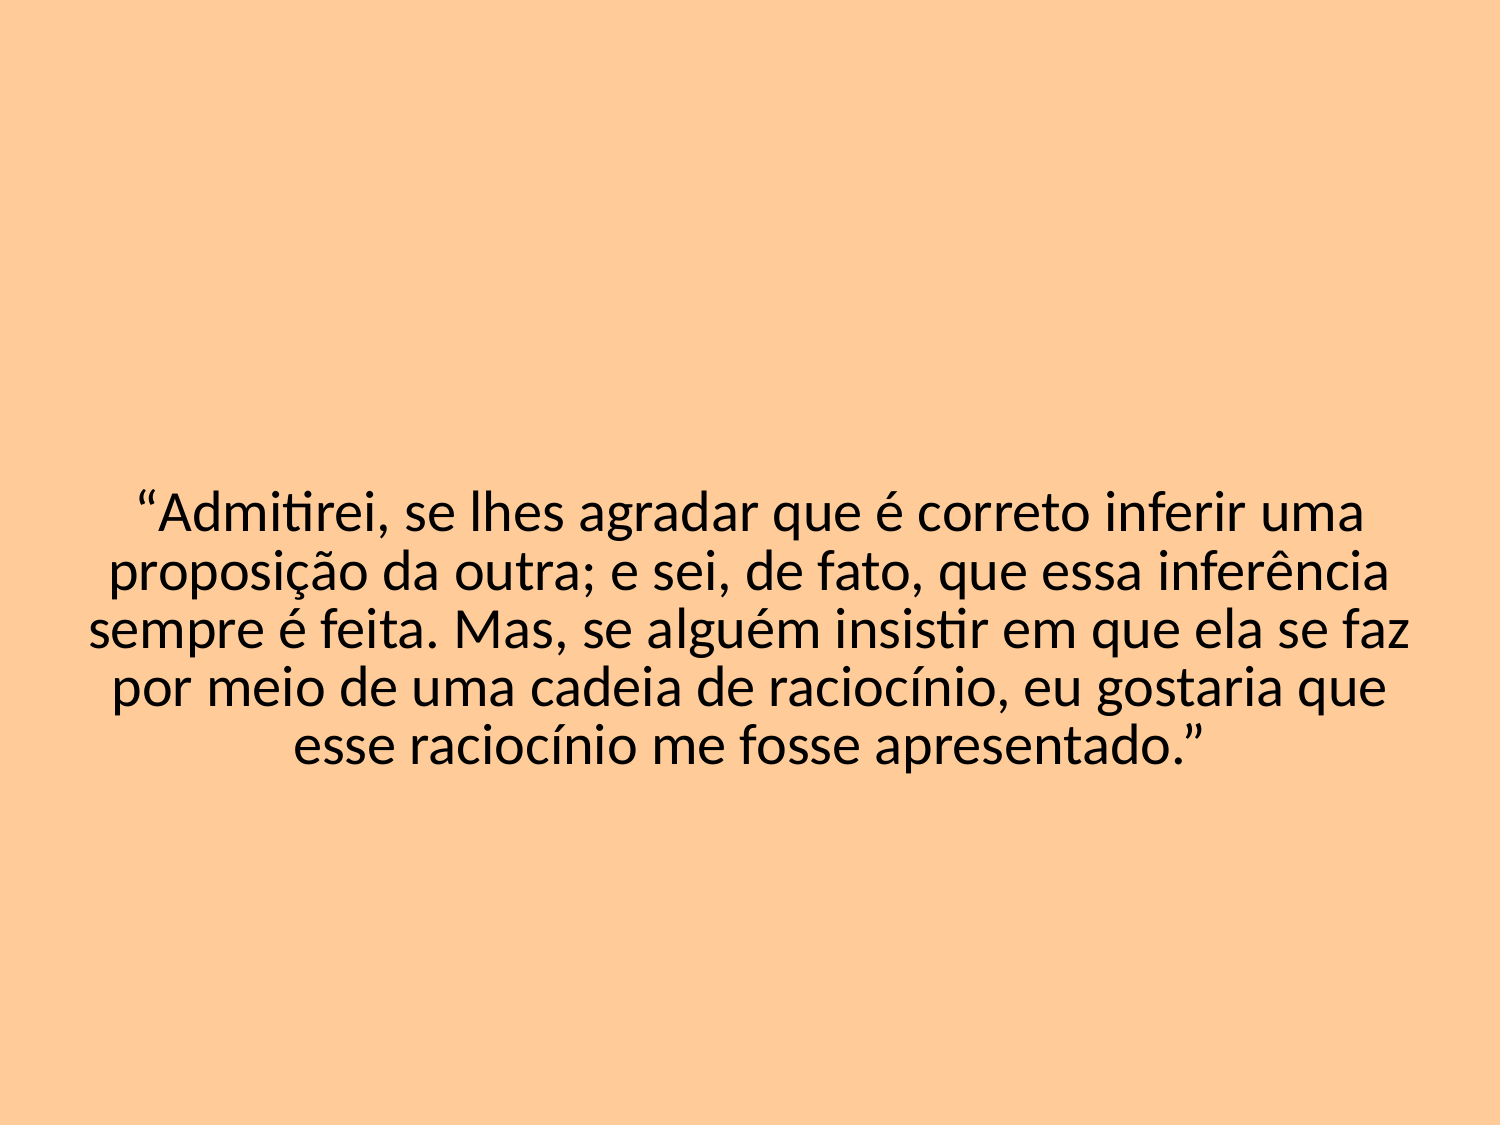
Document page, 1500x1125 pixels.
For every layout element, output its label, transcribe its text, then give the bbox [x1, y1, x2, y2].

subtitle “Admitirei, se lhes agradar que é correto inferir uma proposição da outra; e sei, de fato, que essa inferência sempre é feita. Mas, se alguém insistir em que ela se faz por meio de uma cadeia de raciocínio, eu gostaria que esse raciocínio me fosse apresentado.” [75, 269, 1425, 998]
